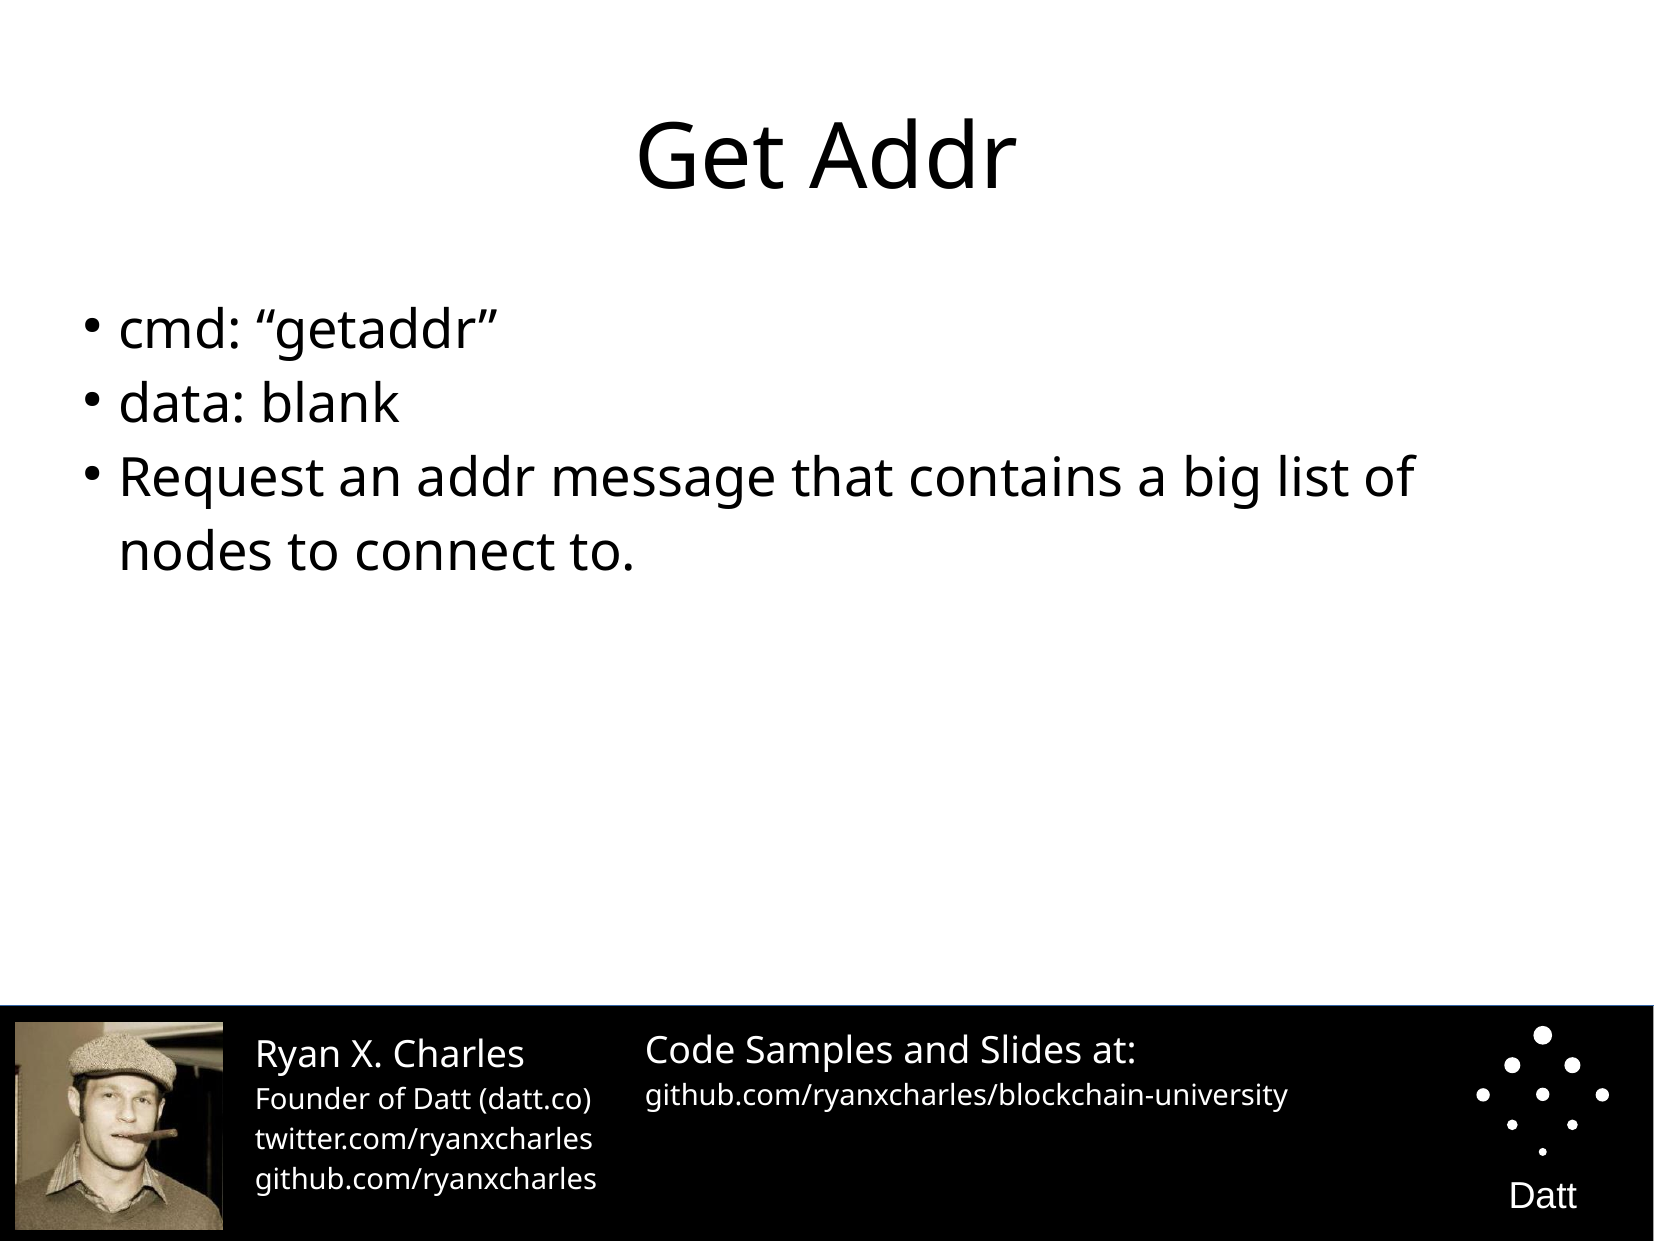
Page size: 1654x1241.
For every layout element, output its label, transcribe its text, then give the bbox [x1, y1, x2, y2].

picture [15, 1022, 223, 1231]
text_box Datt [1452, 1167, 1633, 1241]
text_box Ryan X. Charles Founder of Datt (datt.co) twitter.com/ryanxcharles github.com/ryanxcharles [240, 1020, 976, 1241]
picture [1475, 1023, 1611, 1159]
text_box Code Samples and Slides at: github.com/ryanxcharles/blockchain-university [630, 1015, 1403, 1156]
title Get Addr [82, 49, 1571, 257]
text_box [0, 1005, 1654, 1241]
subtitle cmd: “getaddr” data: blank Request an addr message that contains a big list of nodes to connect to. [82, 290, 1571, 1005]
